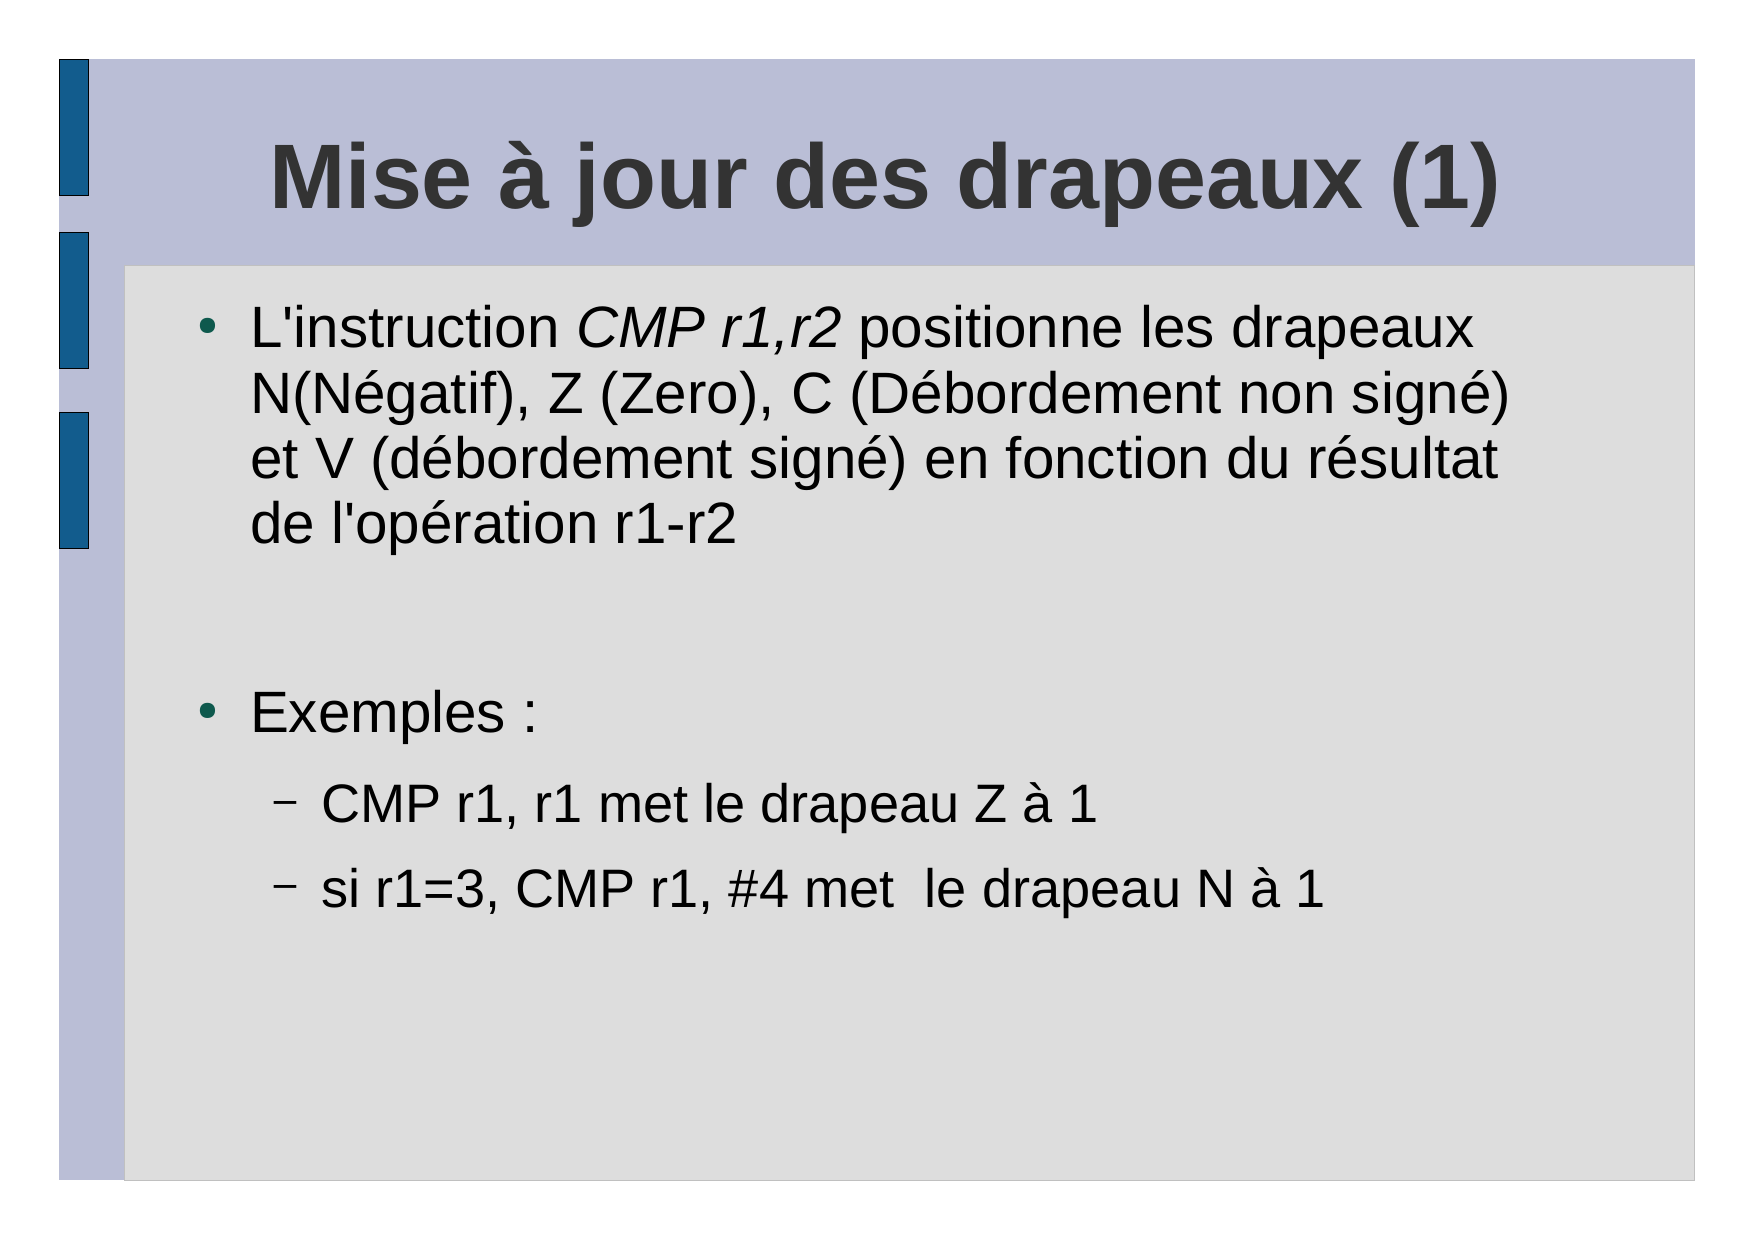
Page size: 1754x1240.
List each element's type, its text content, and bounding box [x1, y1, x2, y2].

title Mise à jour des drapeaux (1) [118, 88, 1654, 266]
list L'instruction CMP r1,r2 positionne les drapeaux N(Négatif), Z (Zero), C (Débordement non signé) et V (débordement signé) en fonction du résultat de l'opération r1-r2 Exemples : CMP r1, r1 met le drapeau Z à 1 si r1=3, CMP r1, #4 met le drapeau N à 1 [179, 295, 1577, 1093]
